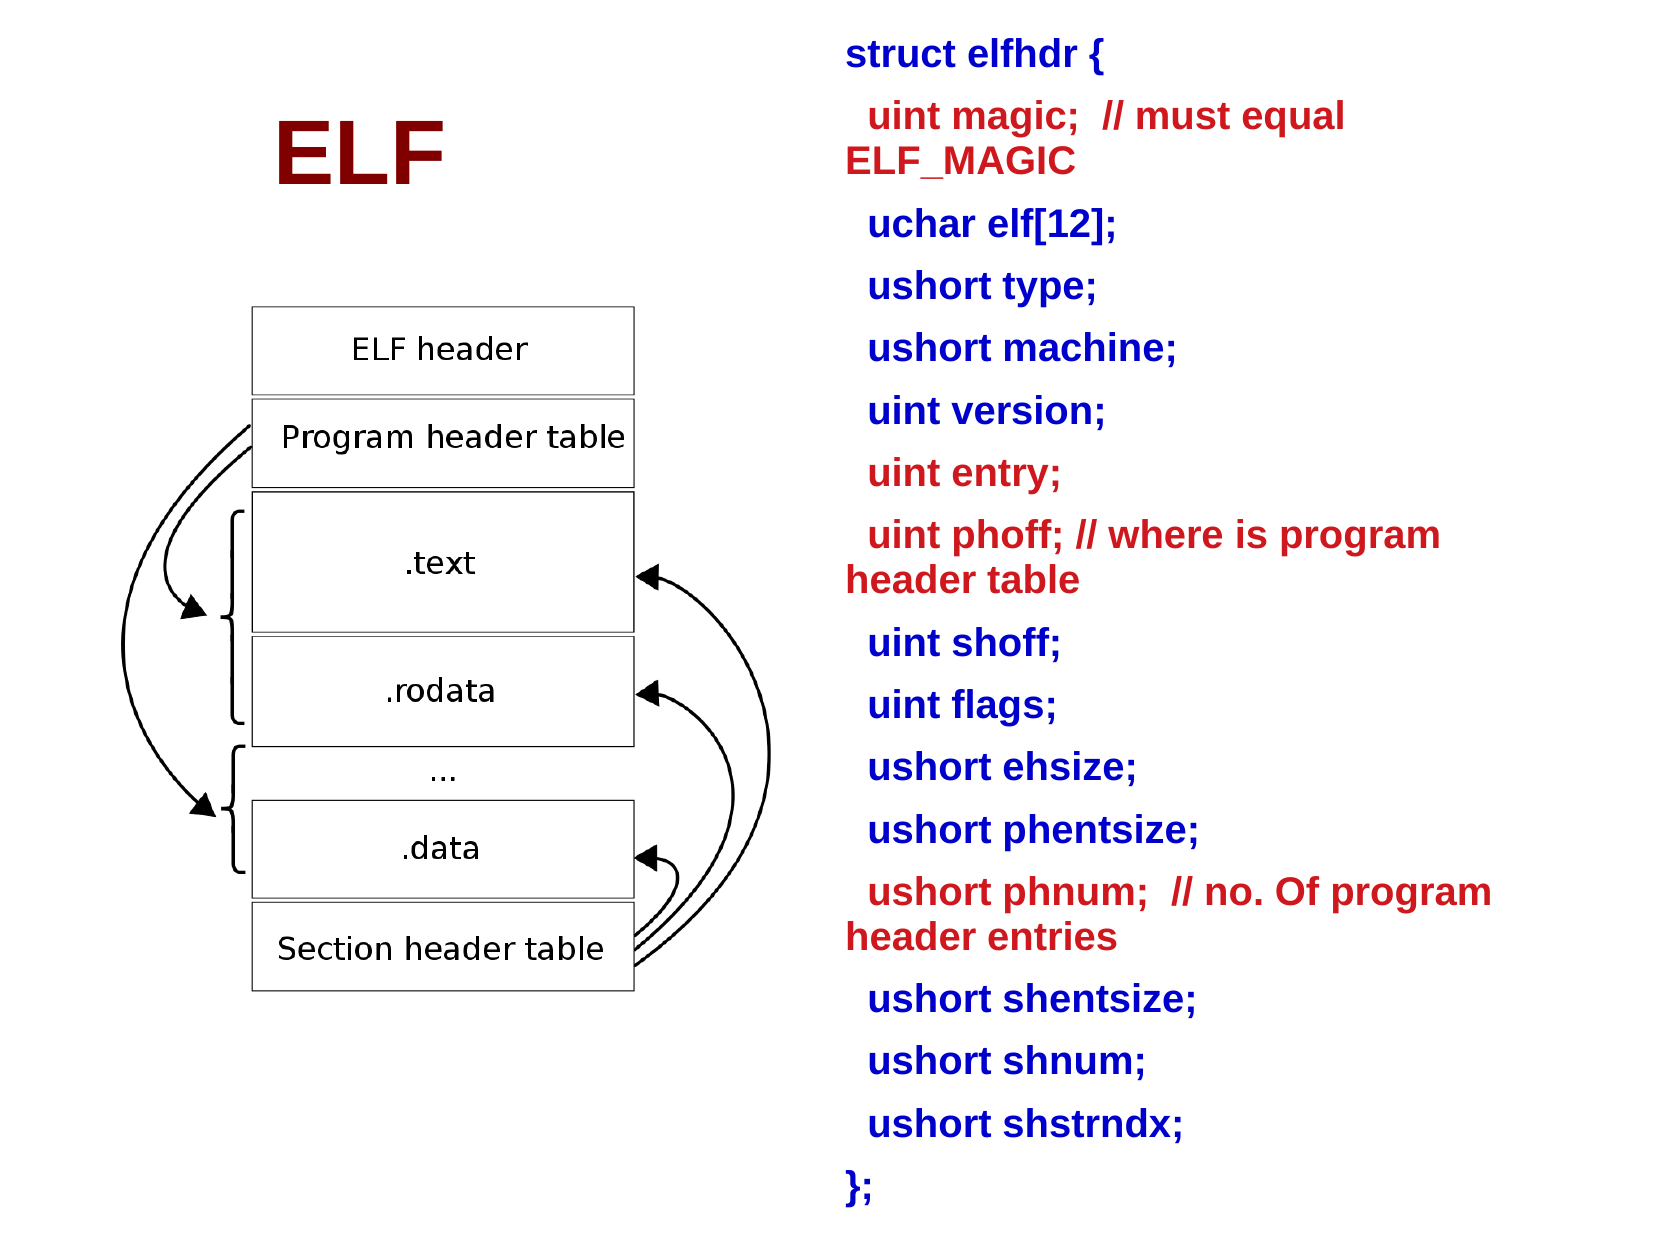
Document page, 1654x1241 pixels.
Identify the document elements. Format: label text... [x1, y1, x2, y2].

title ELF [82, 49, 638, 257]
picture [121, 290, 771, 1010]
list struct elfhdr { uint magic; // must equal ELF_MAGIC uchar elf[12]; ushort type; ushort machine; uint version; uint entry; uint phoff; // where is program header table uint shoff; uint flags; ushort ehsize; ushort phentsize; ushort phnum; // no. Of program header entries ushort shentsize; ushort shnum; ushort shstrndx; }; [845, 31, 1572, 1213]
